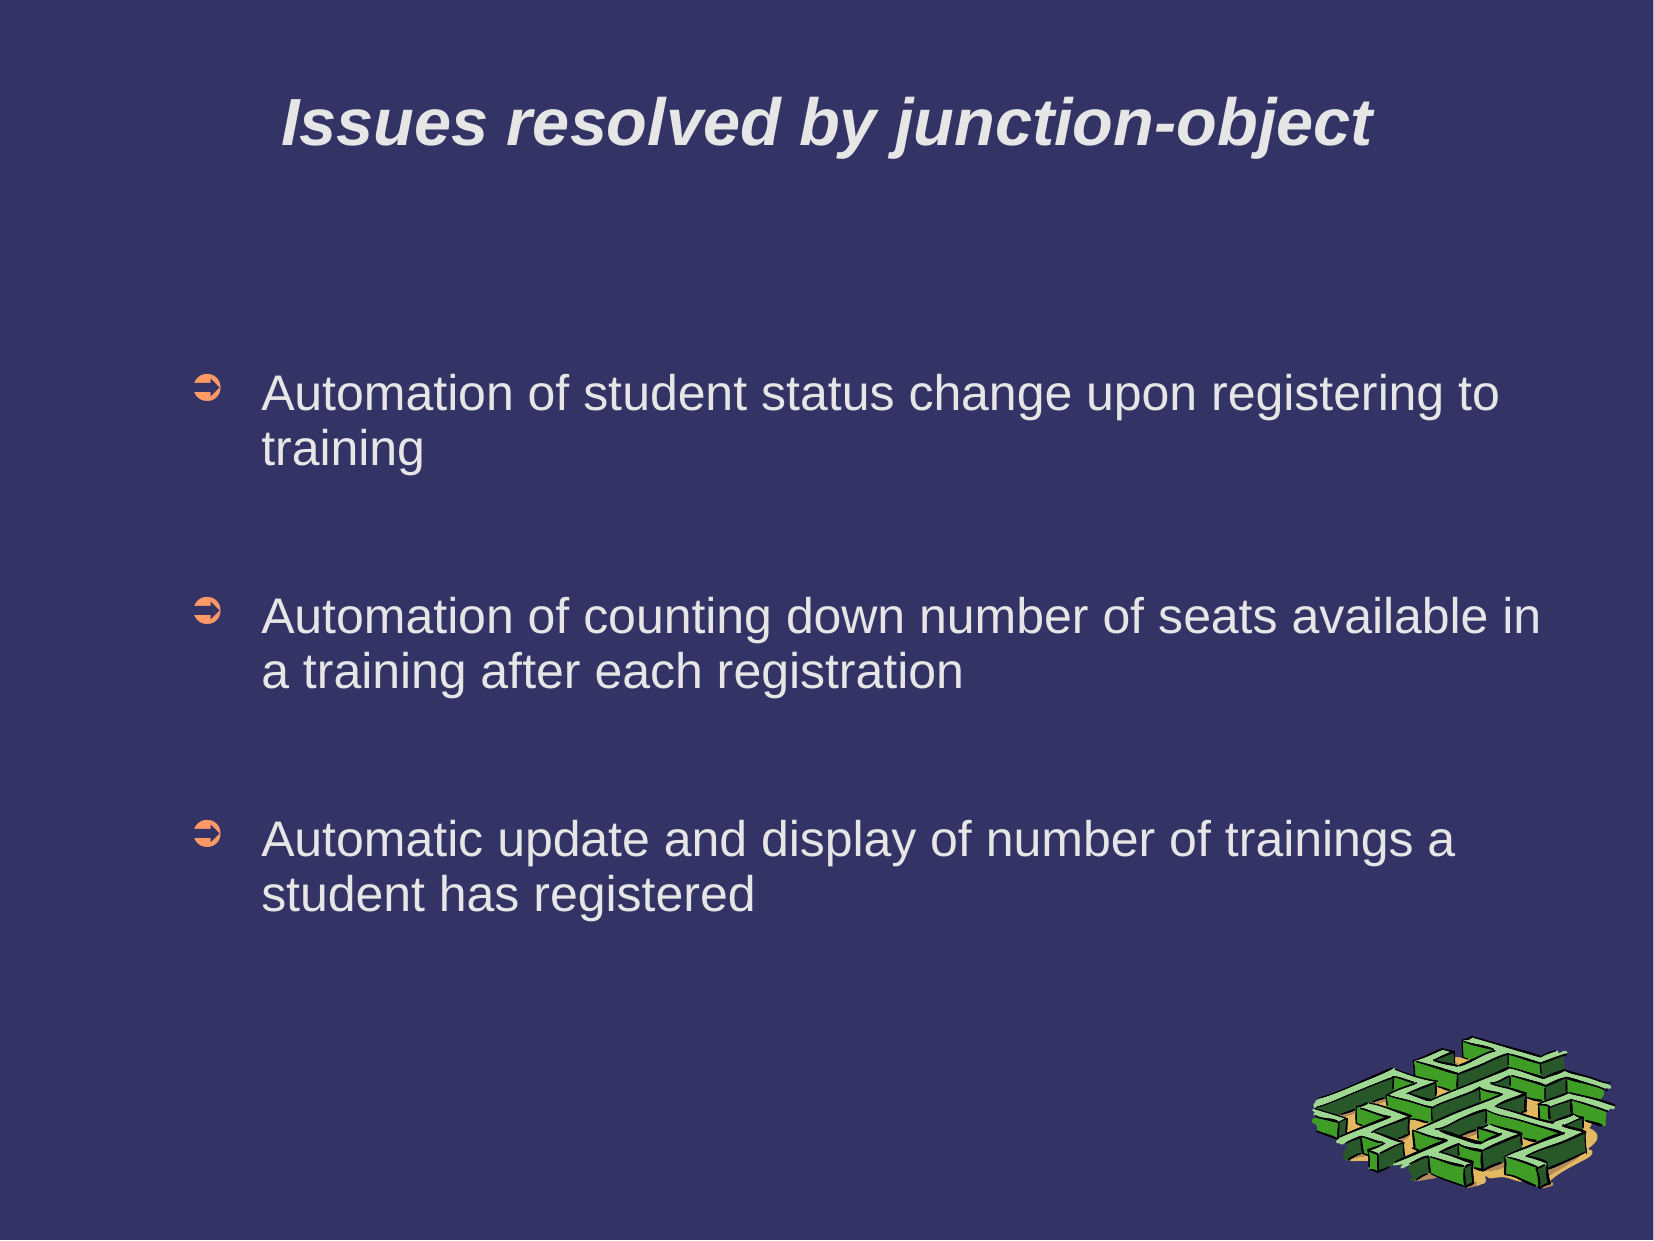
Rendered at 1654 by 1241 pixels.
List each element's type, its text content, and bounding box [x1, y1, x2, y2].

list Automation of student status change upon registering to training Automation of counting down number of seats available in a training after each registration Automatic update and display of number of trainings a student has registered [178, 364, 1570, 961]
title Issues resolved by junction-object [121, 19, 1534, 227]
